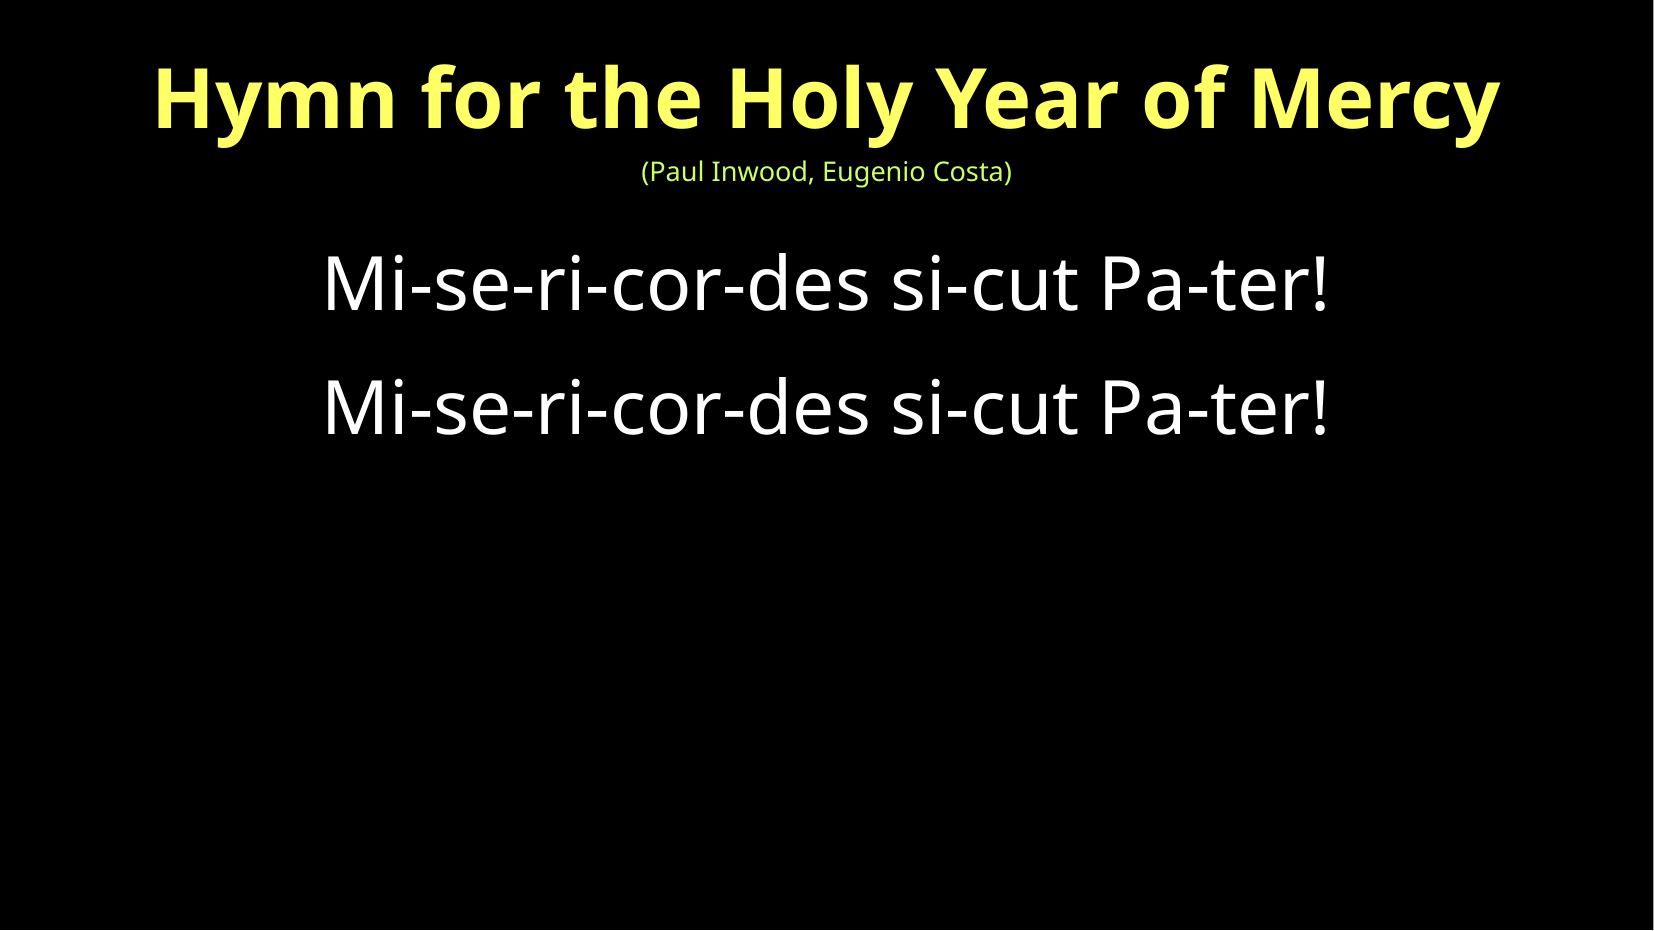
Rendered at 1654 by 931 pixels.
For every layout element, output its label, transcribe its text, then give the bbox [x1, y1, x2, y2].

list Mi-se-ri-cor-des si-cut Pa-ter! Mi-se-ri-cor-des si-cut Pa-ter! [0, 230, 1654, 922]
title Hymn for the Holy Year of Mercy (Paul Inwood, Eugenio Costa) [0, 37, 1654, 193]
